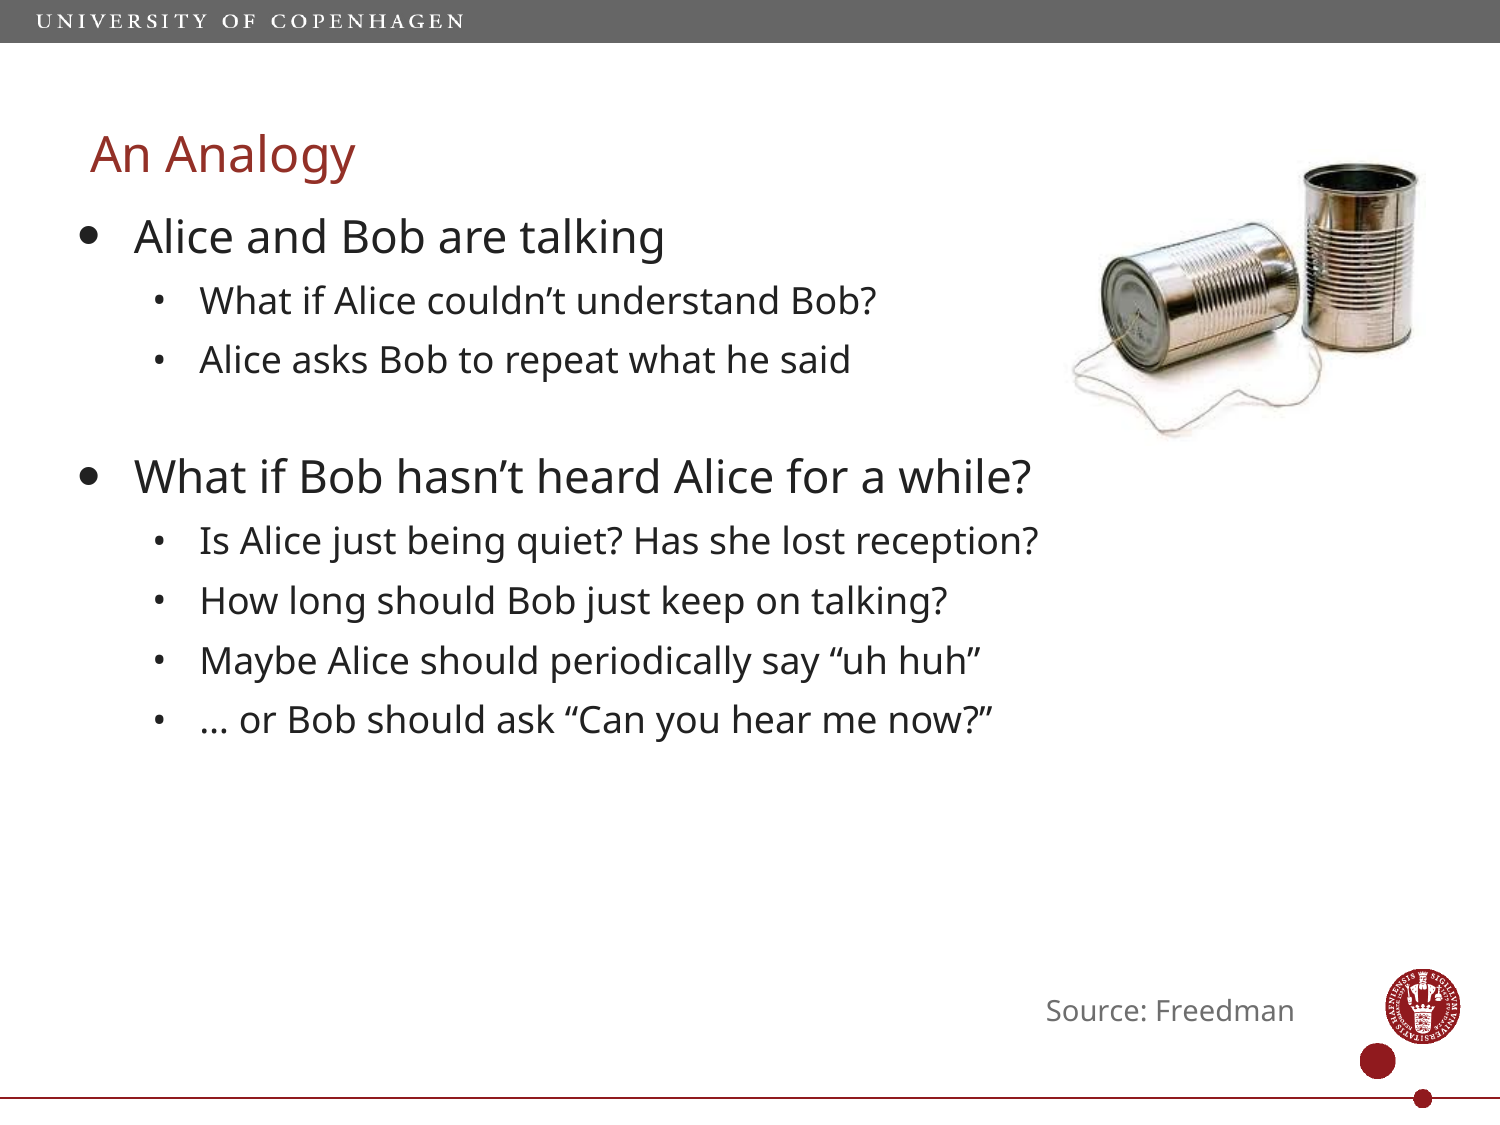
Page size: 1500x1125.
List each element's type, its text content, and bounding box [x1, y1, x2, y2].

picture [1062, 149, 1426, 446]
text_box Source: Freedman [1030, 984, 1351, 1035]
list Alice and Bob are talking What if Alice couldn’t understand Bob? Alice asks Bob to repeat what he said What if Bob hasn’t heard Alice for a while? Is Alice just being quiet? Has she lost reception? How long should Bob just keep on talking? Maybe Alice should periodically say “uh huh” … or Bob should ask “Can you hear me now?” [62, 200, 1463, 931]
title An Analogy [75, 104, 1426, 200]
picture [0, 910, 1500, 1122]
